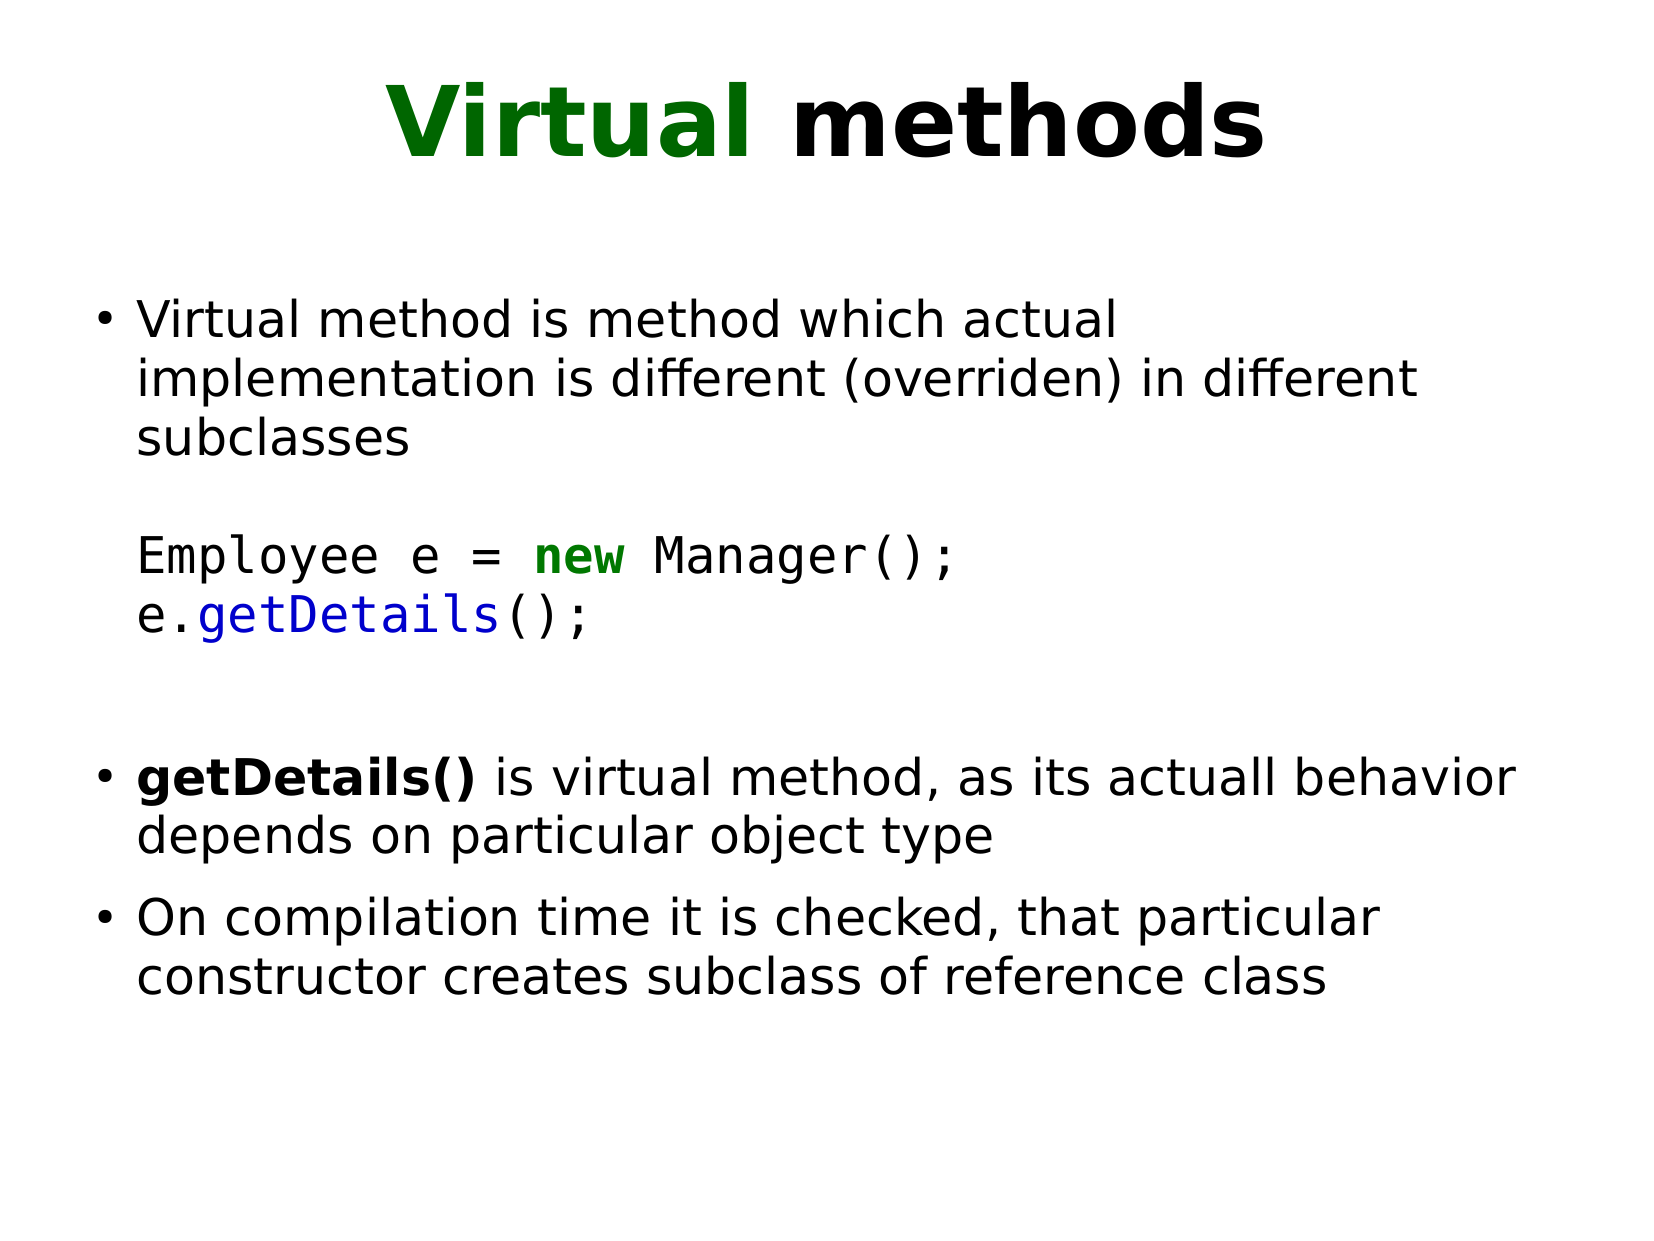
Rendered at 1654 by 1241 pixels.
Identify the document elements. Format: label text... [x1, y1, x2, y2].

list Virtual method is method which actual implementation is different (overriden) in different subclasses Employee e = new Manager(); e.getDetails(); getDetails() is virtual method, as its actuall behavior depends on particular object type On compilation time it is checked, that particular constructor creates subclass of reference class [82, 290, 1538, 1010]
title Virtual methods [82, 65, 1571, 179]
